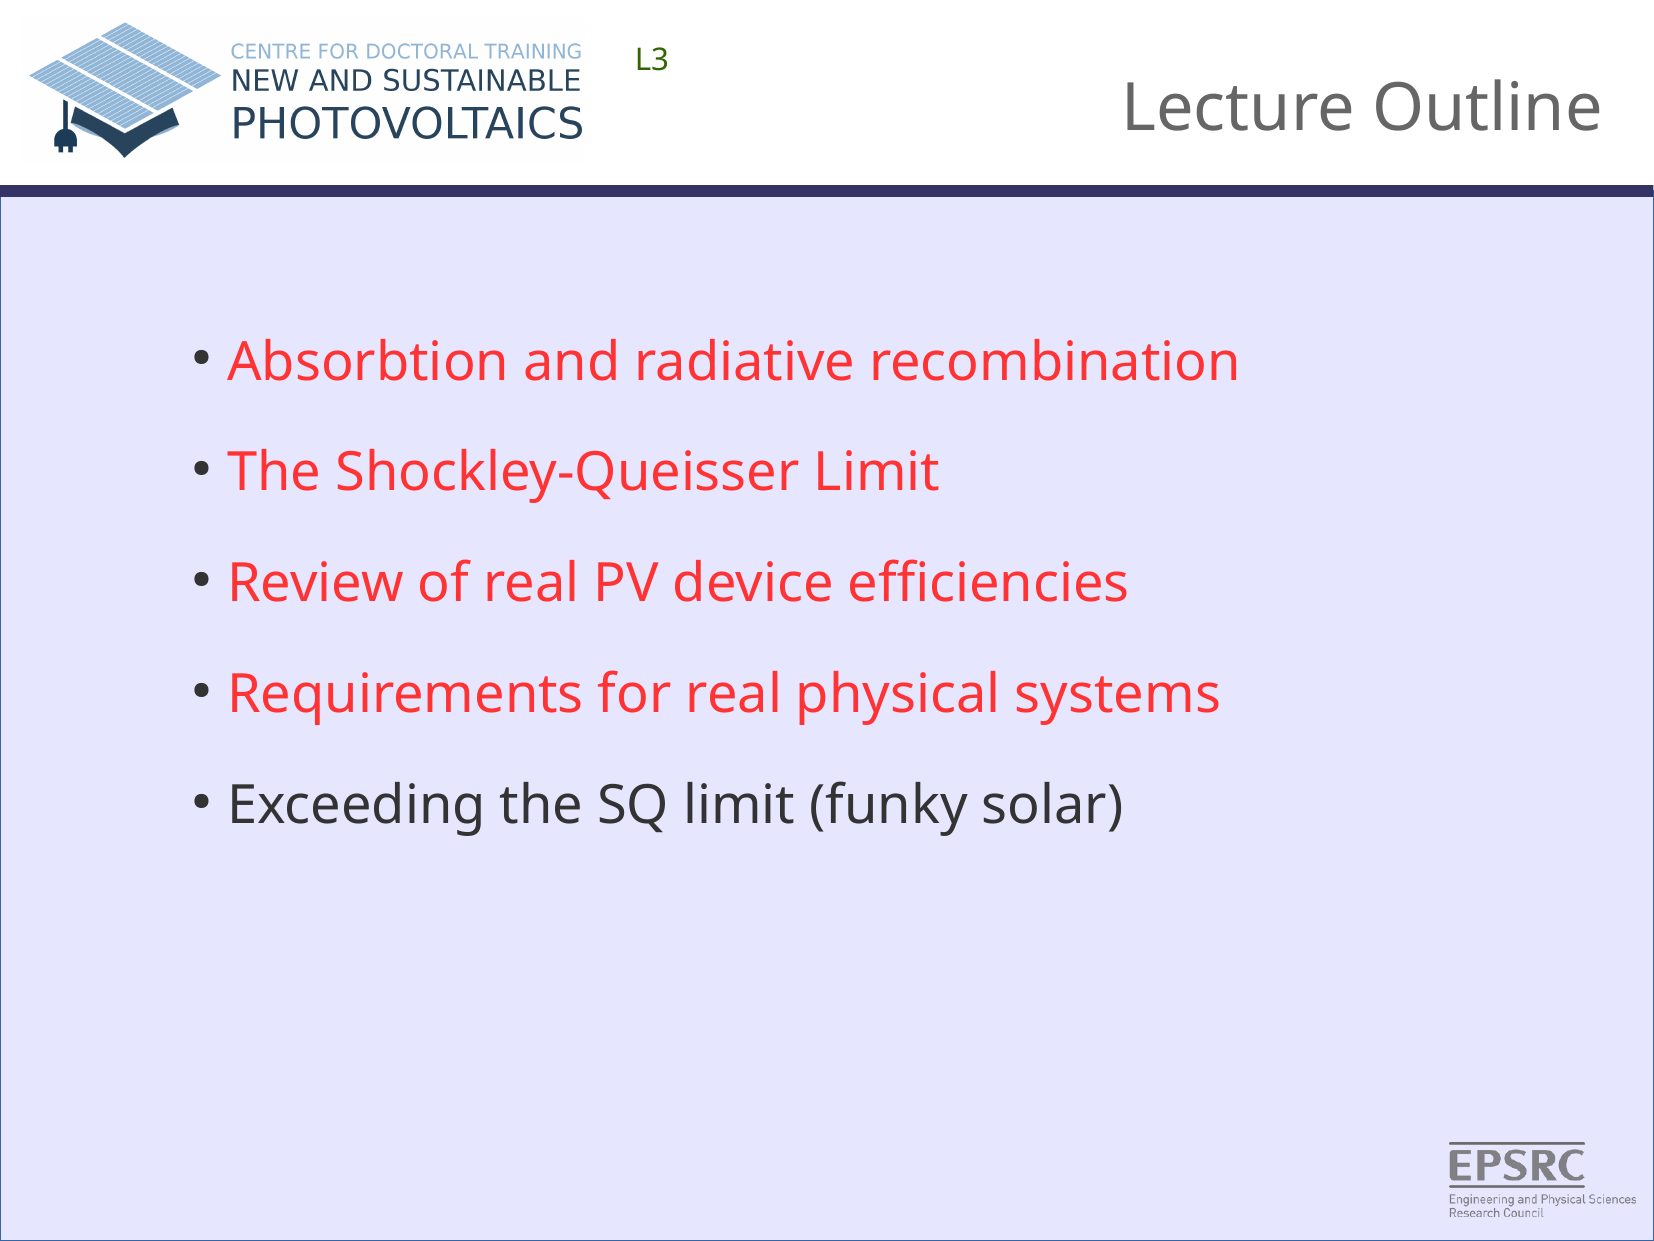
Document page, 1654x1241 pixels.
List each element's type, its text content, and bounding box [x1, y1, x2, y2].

text_box Lecture Outline [767, 51, 1619, 142]
picture [1449, 1142, 1636, 1217]
text_box [0, 197, 1654, 1241]
picture [19, 17, 591, 166]
text_box L3 [620, 29, 880, 80]
text_box Absorbtion and radiative recombination The Shockley-Queisser Limit Review of real PV device efficiencies Requirements for real physical systems Exceeding the SQ limit (funky solar) [177, 277, 1418, 784]
